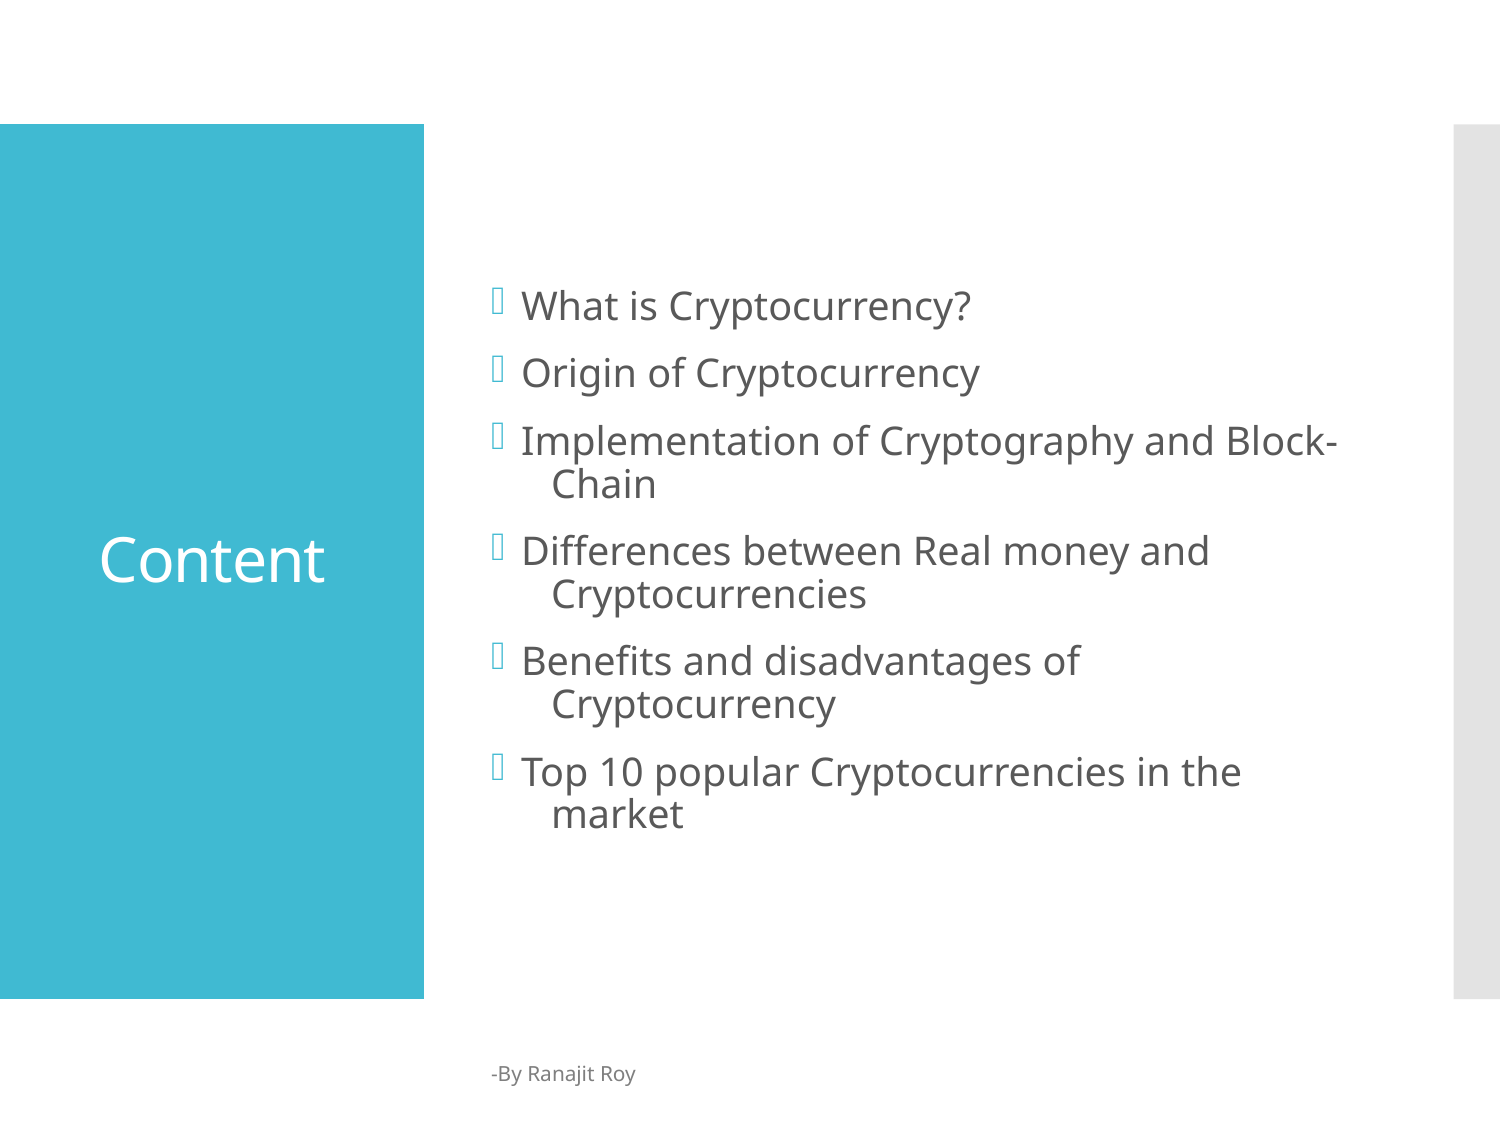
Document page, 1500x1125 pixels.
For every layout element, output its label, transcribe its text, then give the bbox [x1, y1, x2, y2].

text_box -By Ranajit Roy [476, 1042, 1204, 1103]
title Content [31, 184, 394, 940]
list What is Cryptocurrency? Origin of Cryptocurrency Implementation of Cryptography and Block-Chain Differences between Real money and Cryptocurrencies Benefits and disadvantages of Cryptocurrency Top 10 popular Cryptocurrencies in the market [476, 141, 1377, 982]
